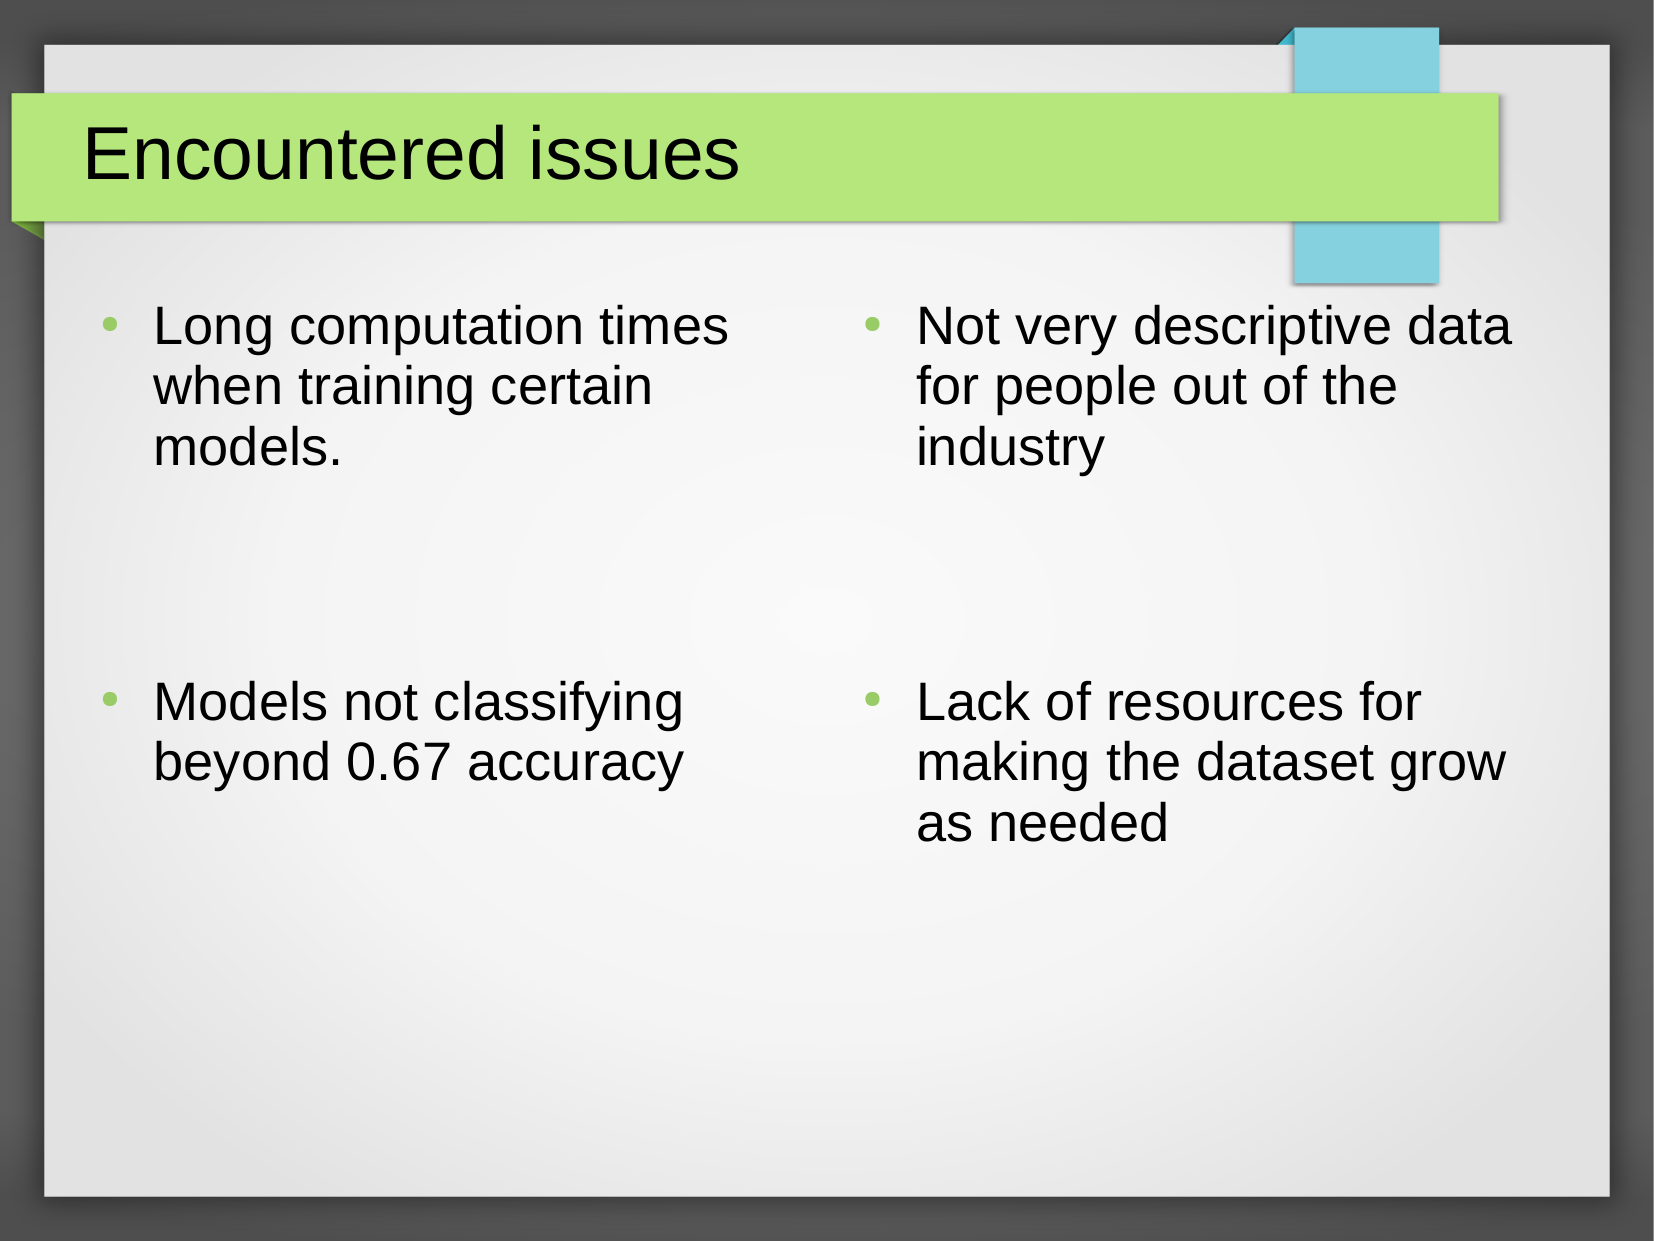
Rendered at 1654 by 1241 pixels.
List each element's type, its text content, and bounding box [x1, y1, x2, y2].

list Long computation times when training certain models. [82, 295, 809, 639]
list Models not classifying beyond 0.67 accuracy [82, 670, 809, 1015]
title Encountered issues [82, 94, 1264, 213]
picture [0, 0, 1654, 1241]
list Lack of resources for making the dataset grow as needed [845, 670, 1572, 1015]
list Not very descriptive data for people out of the industry [845, 295, 1572, 639]
